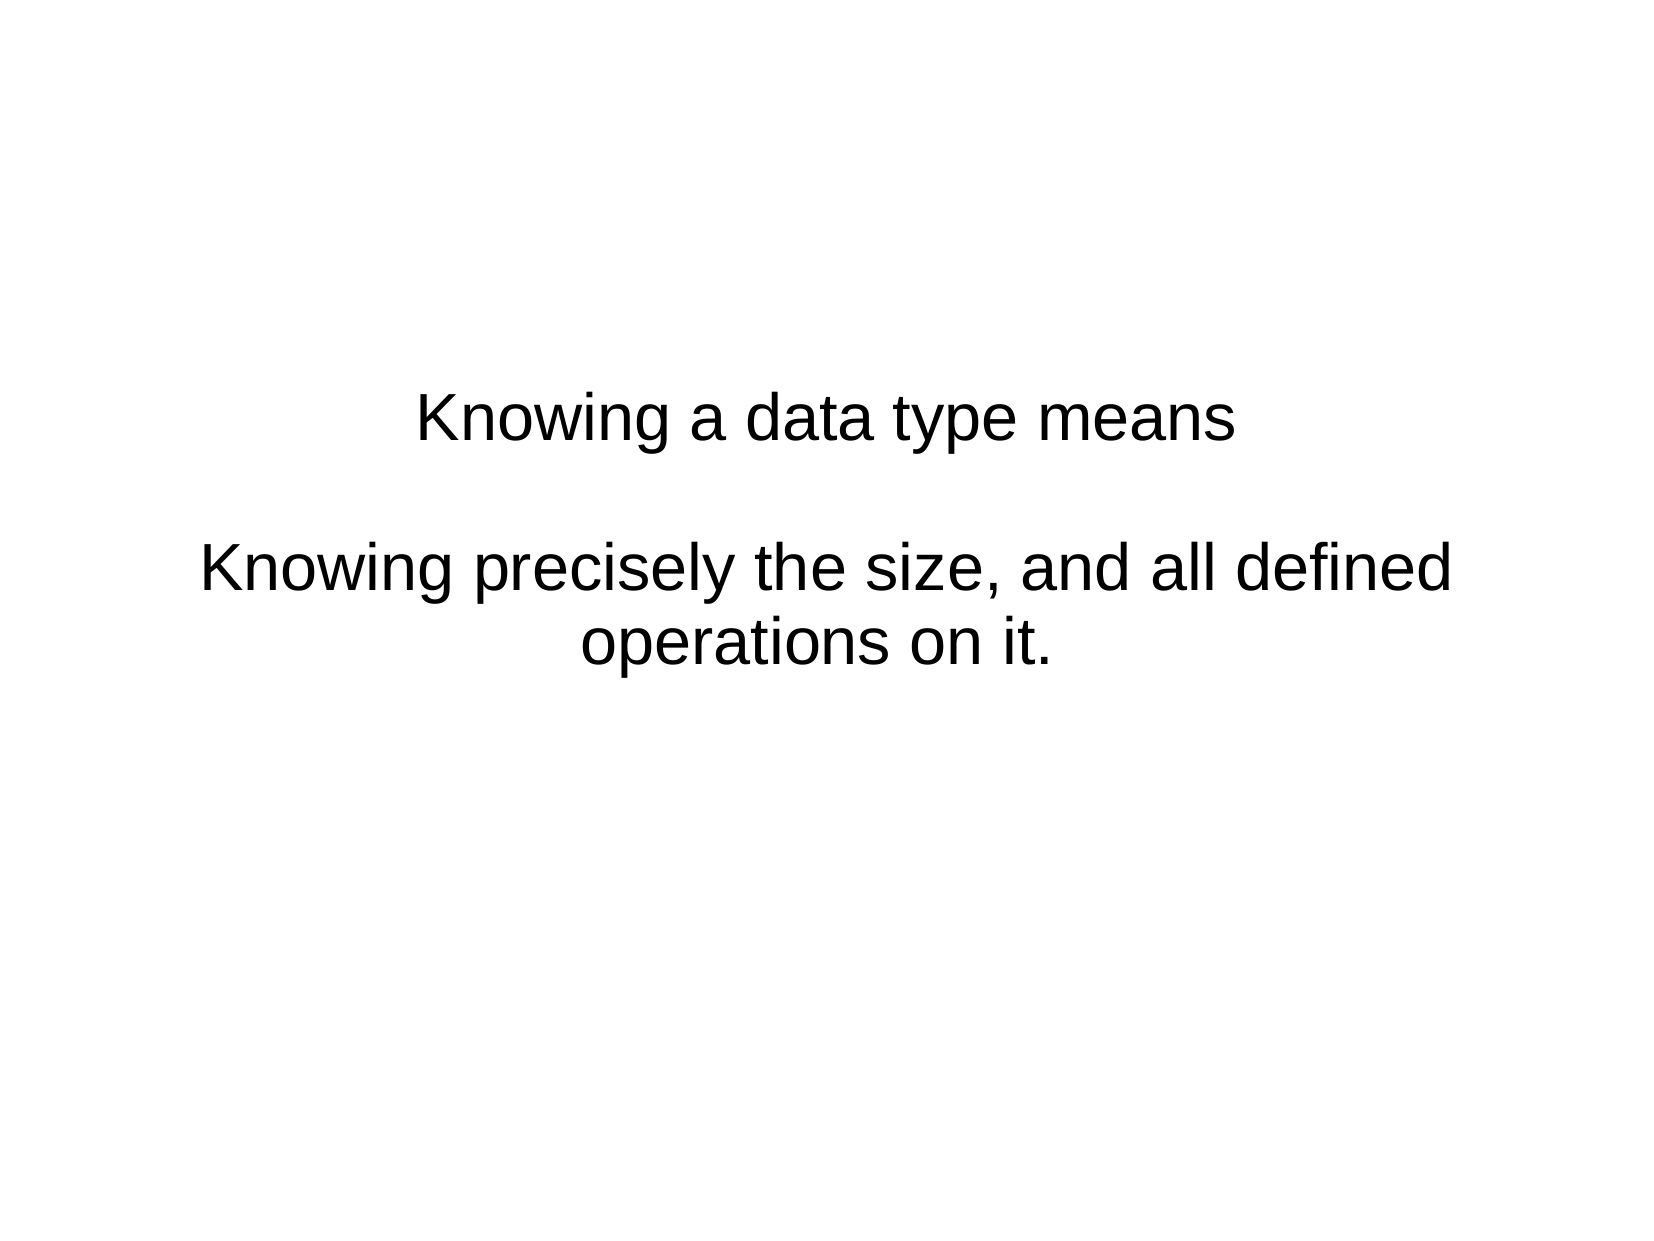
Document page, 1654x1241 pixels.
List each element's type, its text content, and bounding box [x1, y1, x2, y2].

subtitle Knowing a data type means Knowing precisely the size, and all defined operations on it. [82, 49, 1571, 1010]
